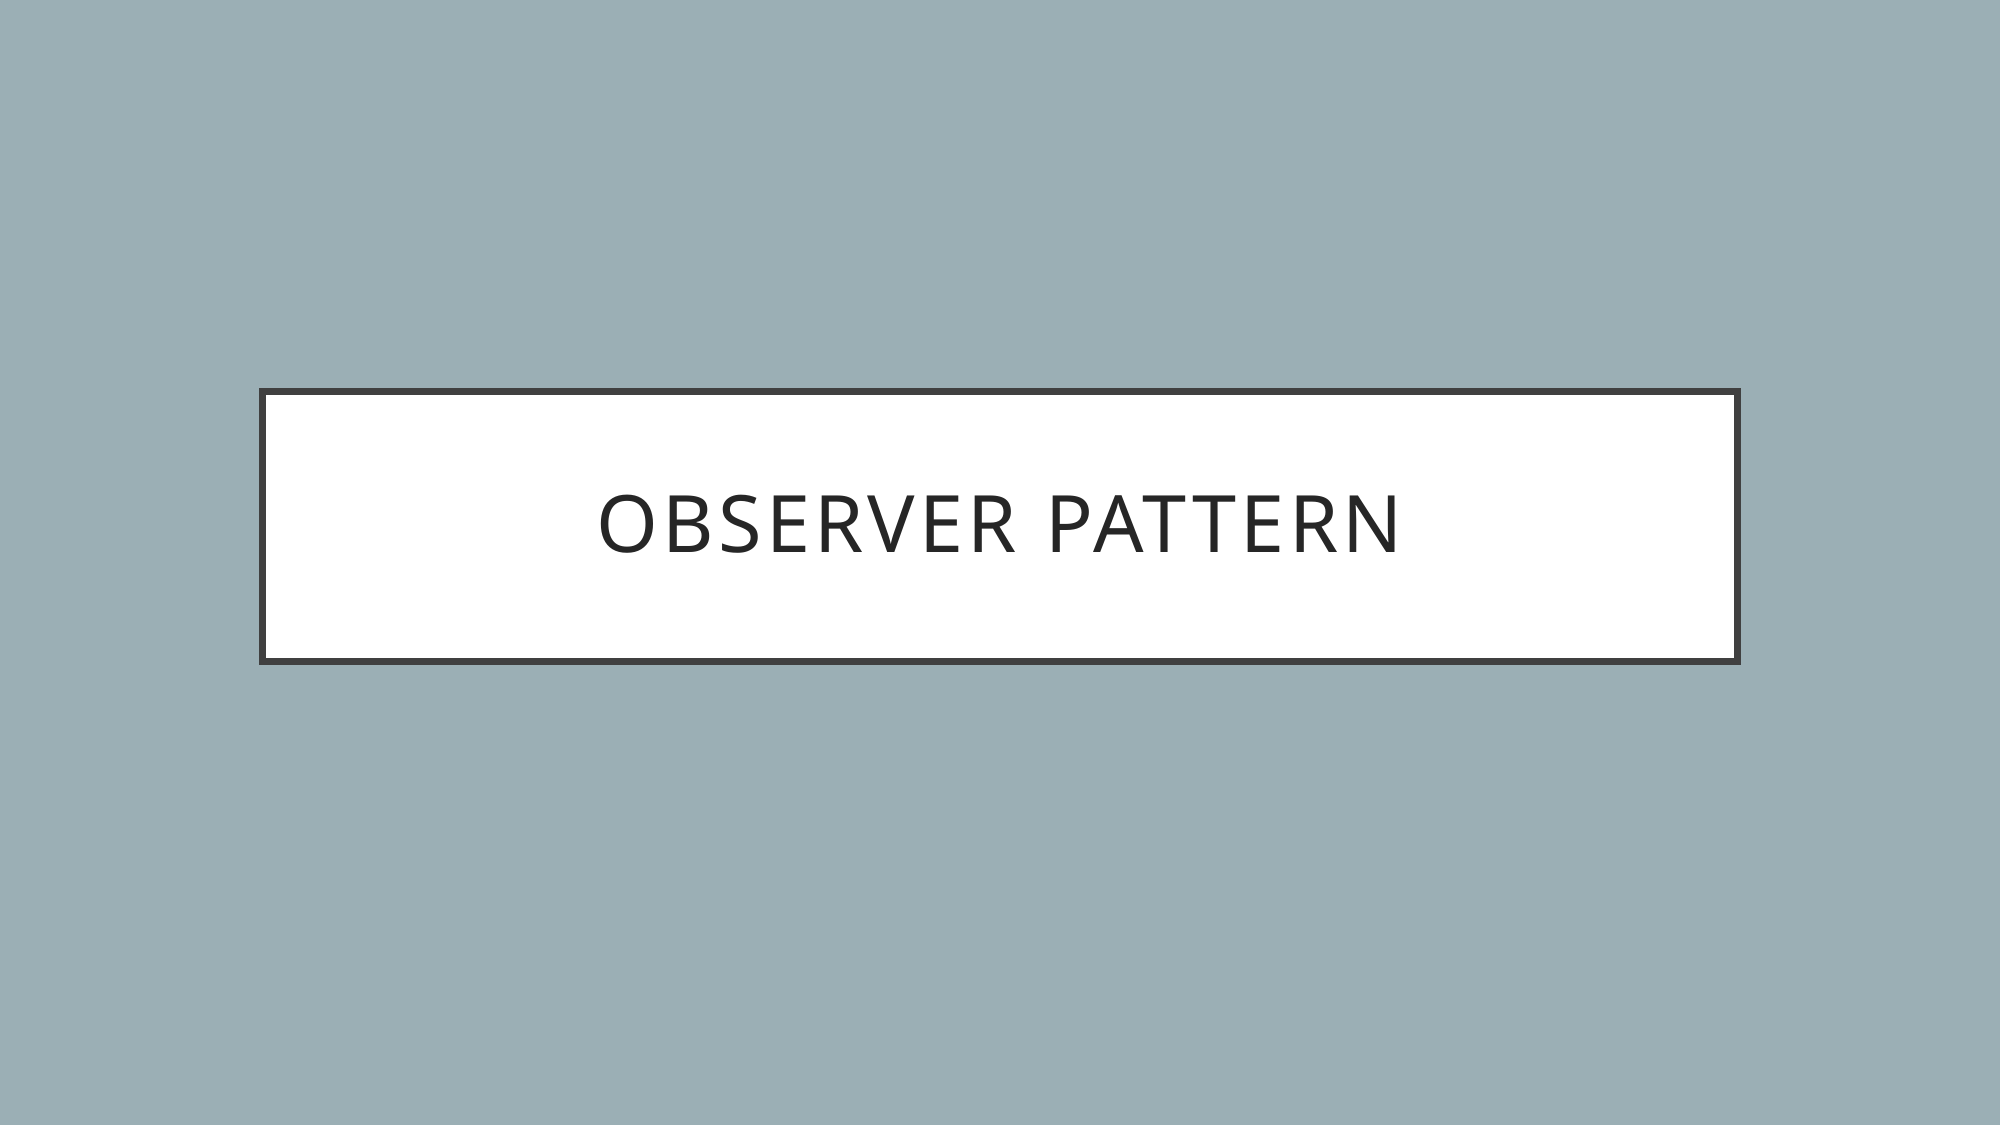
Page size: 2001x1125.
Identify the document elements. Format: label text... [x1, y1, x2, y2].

title Observer pattern [262, 391, 1738, 662]
